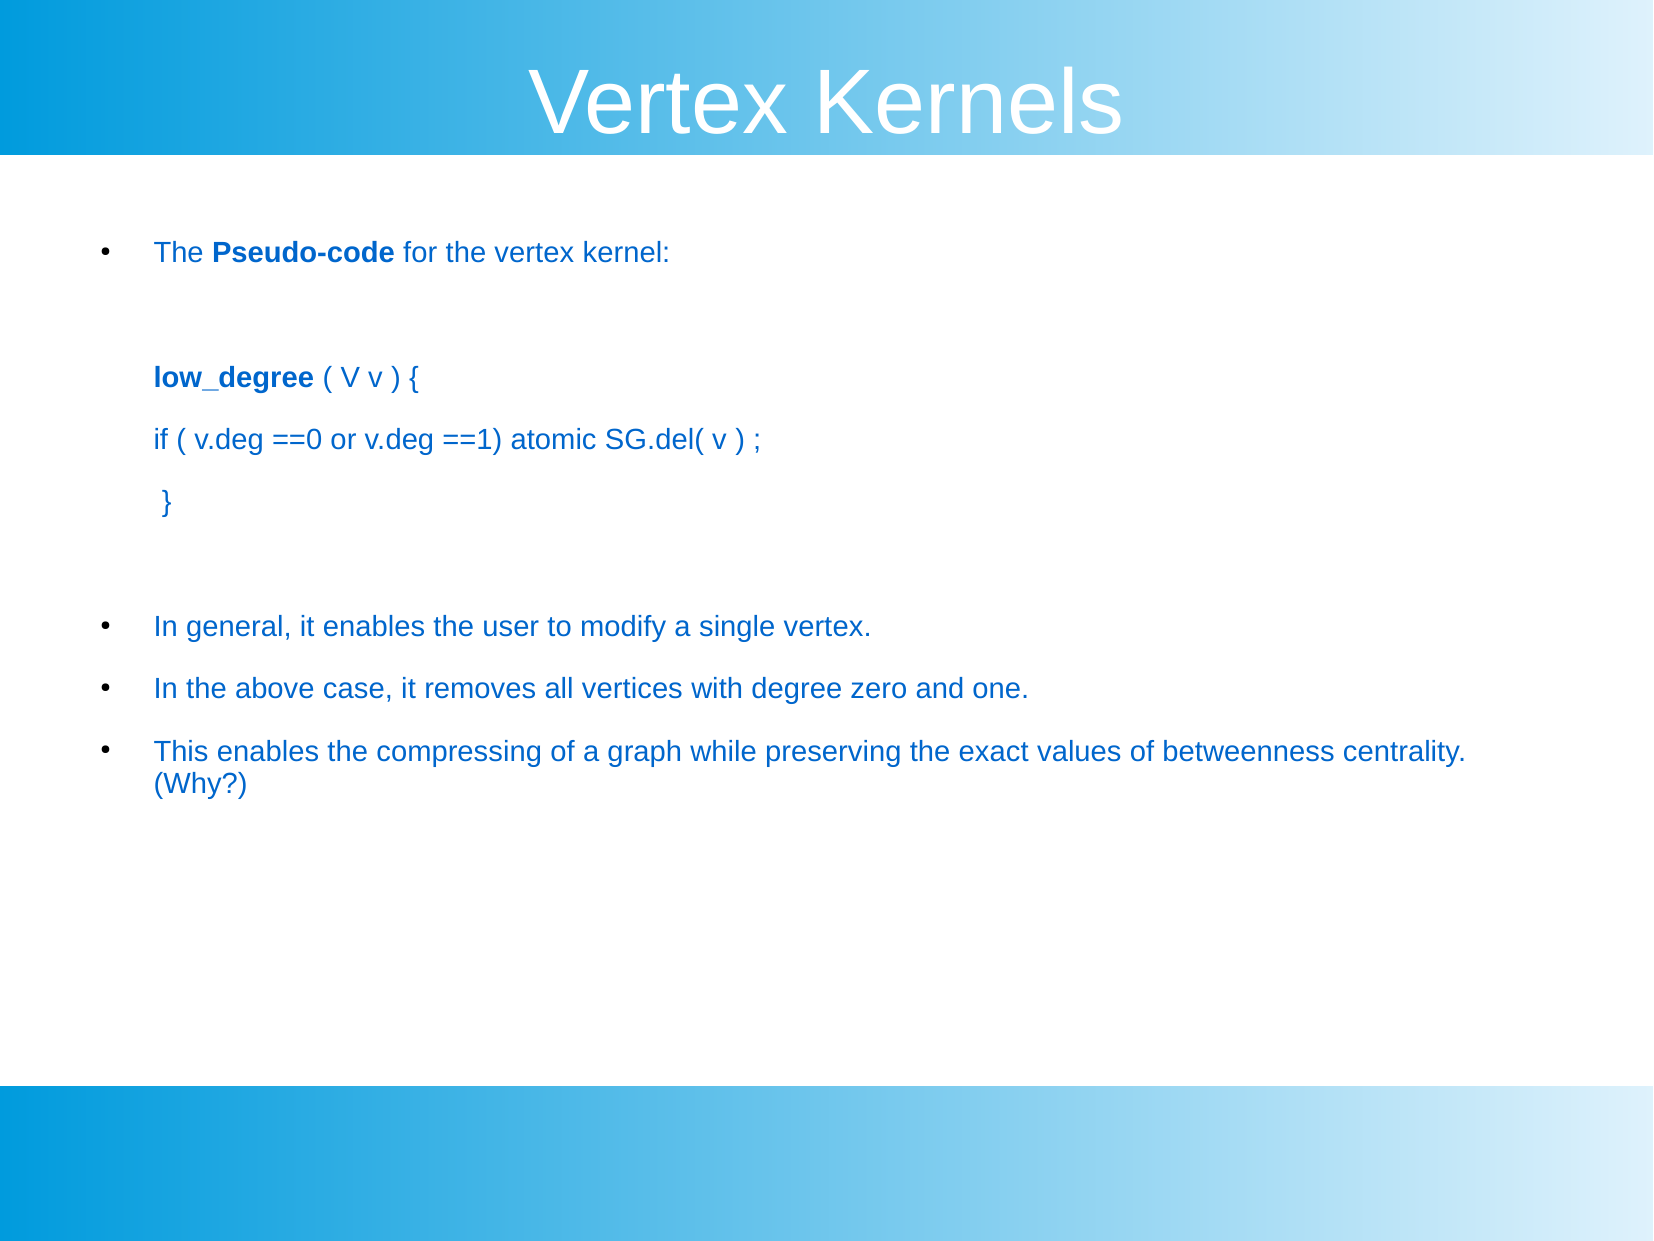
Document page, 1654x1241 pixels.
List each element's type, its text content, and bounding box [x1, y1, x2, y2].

list The Pseudo-code for the vertex kernel: low_degree ( V v ) { if ( v.deg ==0 or v.deg ==1) atomic SG.del( v ) ; } In general, it enables the user to modify a single vertex. In the above case, it removes all vertices with degree zero and one. This enables the compressing of a graph while preserving the exact values of betweenness centrality. (Why?) [82, 236, 1571, 1052]
title Vertex Kernels [82, 49, 1571, 155]
